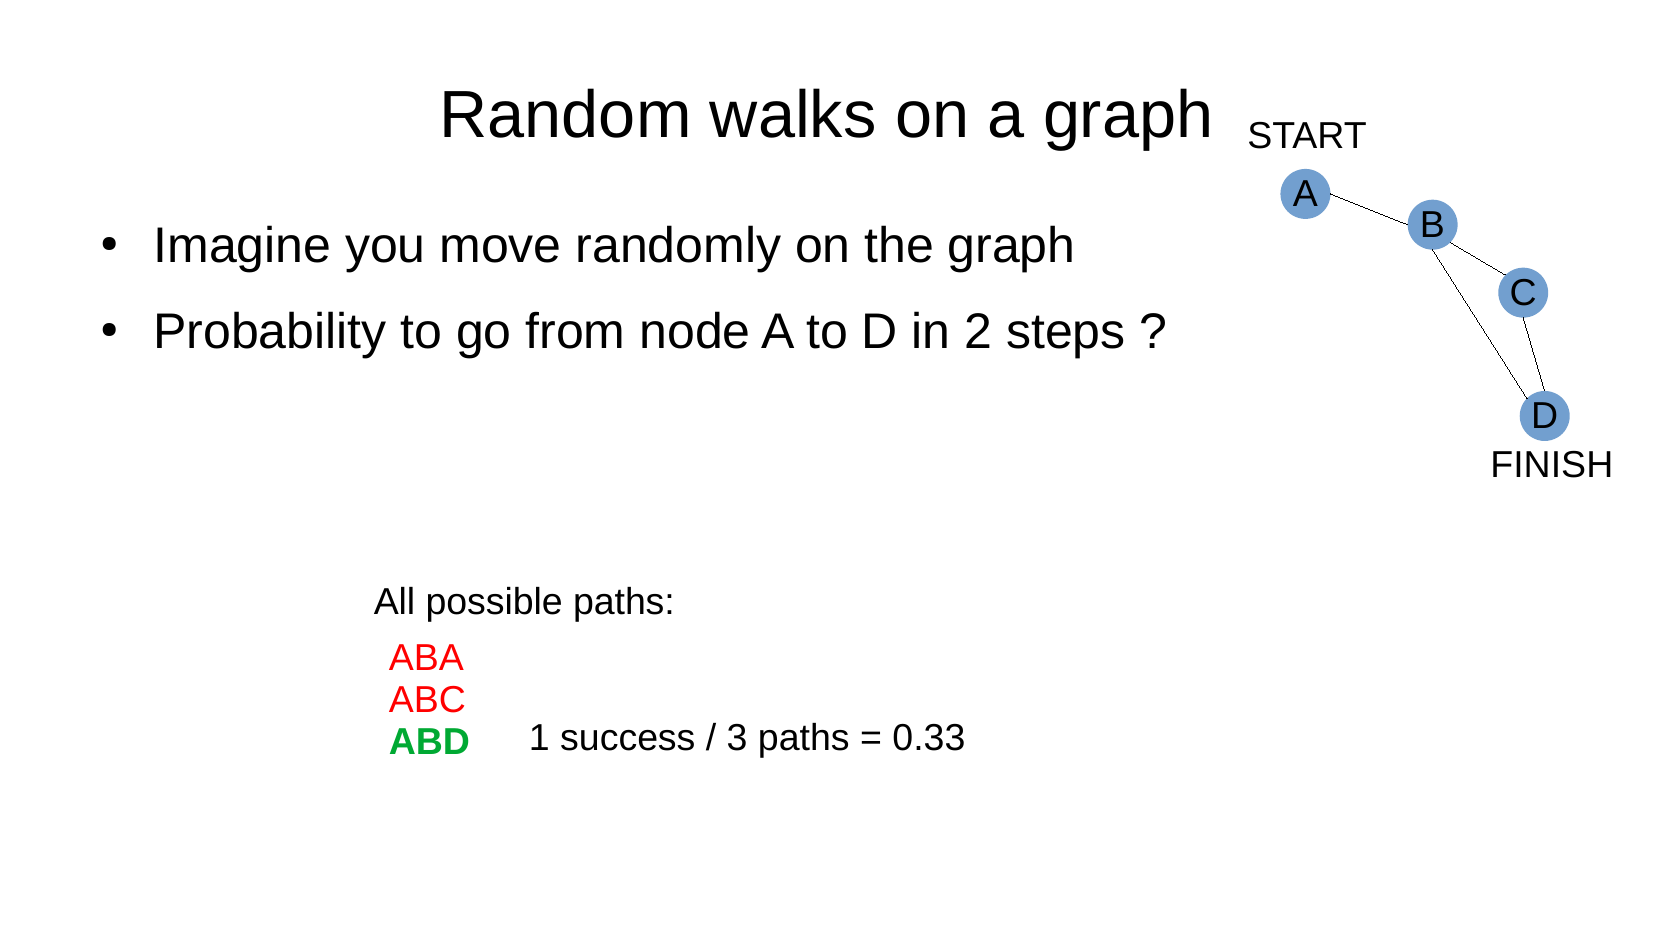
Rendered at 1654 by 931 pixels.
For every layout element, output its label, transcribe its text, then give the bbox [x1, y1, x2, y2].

text_box ABA ABC ABD [374, 629, 643, 770]
list Imagine you move randomly on the graph Probability to go from node A to D in 2 steps ? [82, 217, 1571, 758]
text_box START [1232, 106, 1394, 164]
text_box 1 success / 3 paths = 0.33 [514, 709, 1019, 808]
text_box All possible paths: [359, 573, 741, 673]
text_box A [1280, 168, 1331, 219]
title Random walks on a graph [82, 37, 1571, 193]
text_box B [1407, 199, 1458, 250]
text_box D [1519, 390, 1570, 436]
text_box FINISH [1475, 436, 1637, 493]
text_box C [1498, 267, 1549, 318]
